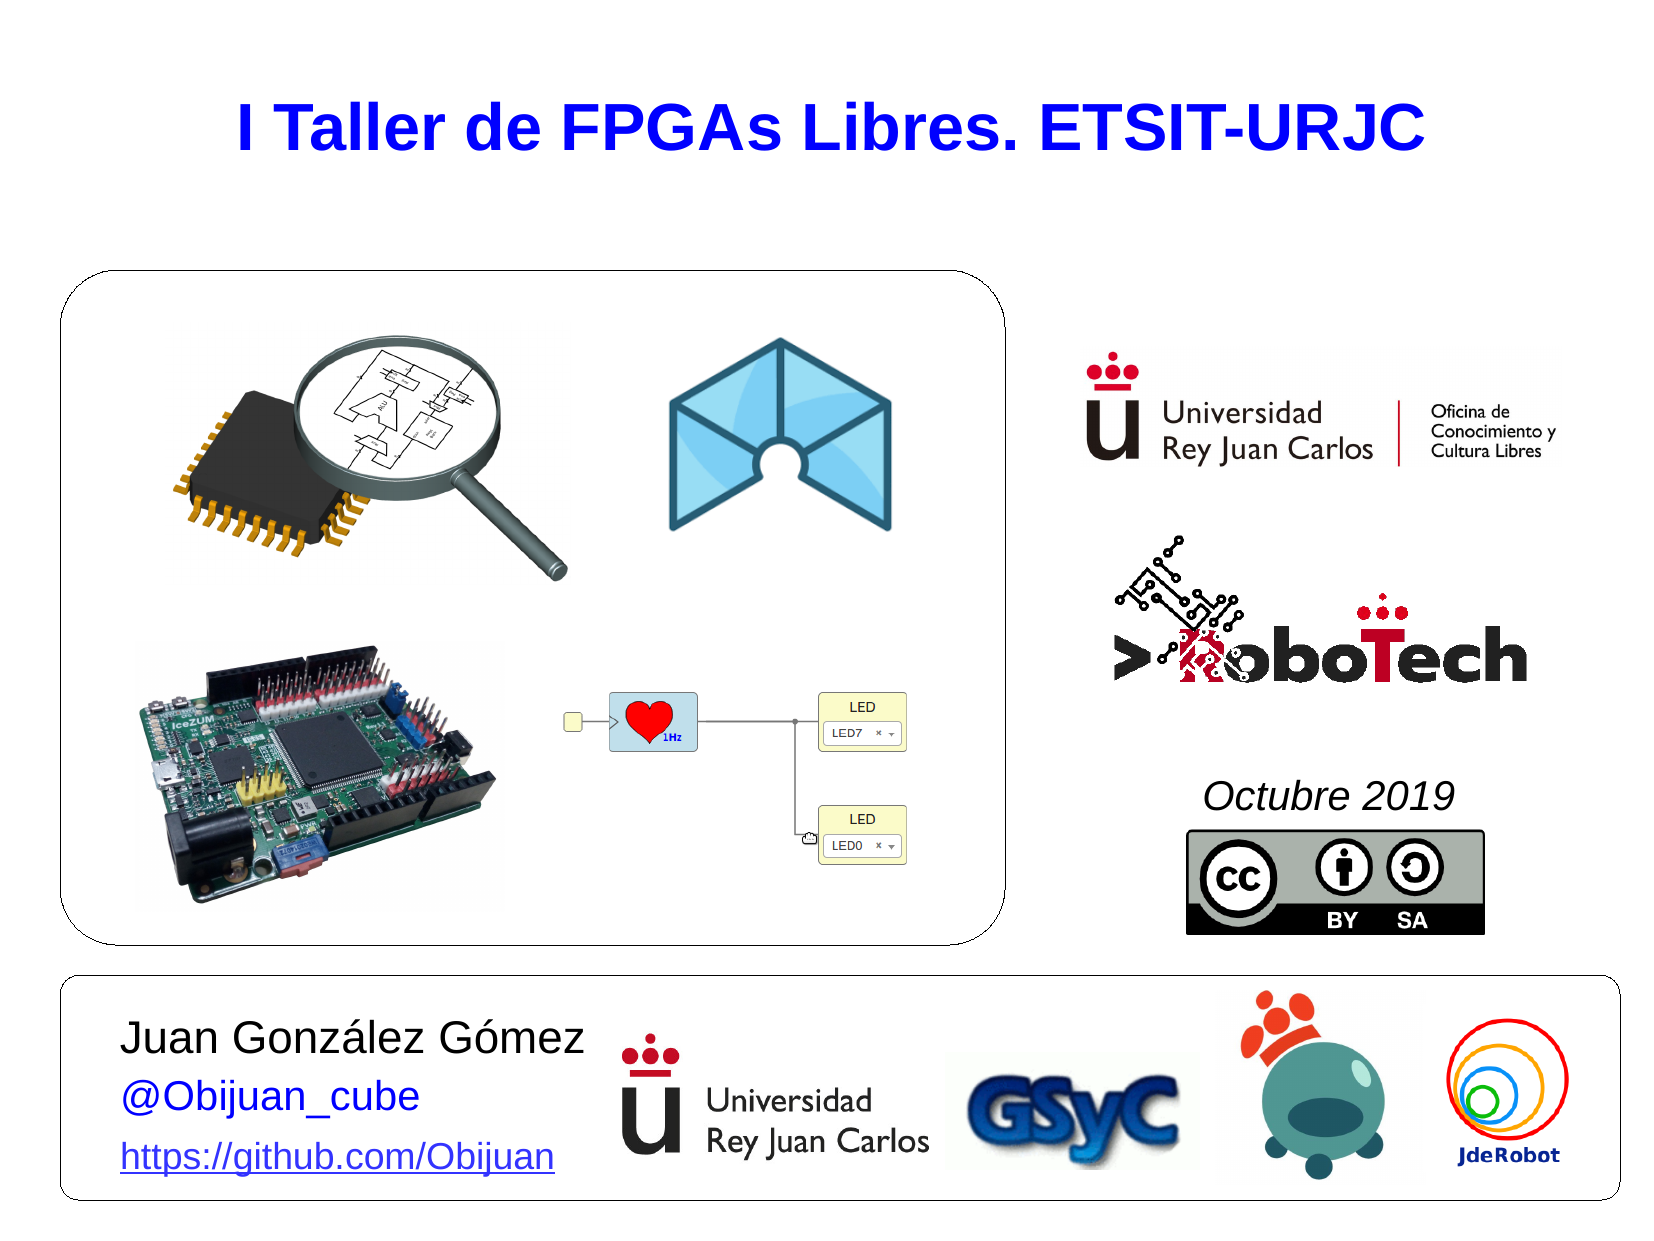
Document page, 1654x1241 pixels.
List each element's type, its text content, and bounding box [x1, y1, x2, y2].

text_box @Obijuan_cube [105, 1065, 466, 1141]
text_box [60, 270, 1006, 946]
text_box https://github.com/Obijuan [105, 1128, 571, 1186]
picture [660, 314, 901, 556]
picture [1110, 526, 1531, 691]
picture [165, 322, 571, 586]
text_box Juan González Gómez [105, 1005, 616, 1096]
picture [1215, 990, 1591, 1186]
picture [1080, 346, 1562, 467]
picture [1186, 818, 1486, 946]
text_box [60, 975, 1621, 1201]
text_box Octubre 2019 [1186, 772, 1472, 818]
picture [601, 1020, 1200, 1171]
picture [135, 641, 505, 912]
title I Taller de FPGAs Libres. ETSIT-URJC [180, 15, 1486, 240]
picture [510, 629, 991, 912]
